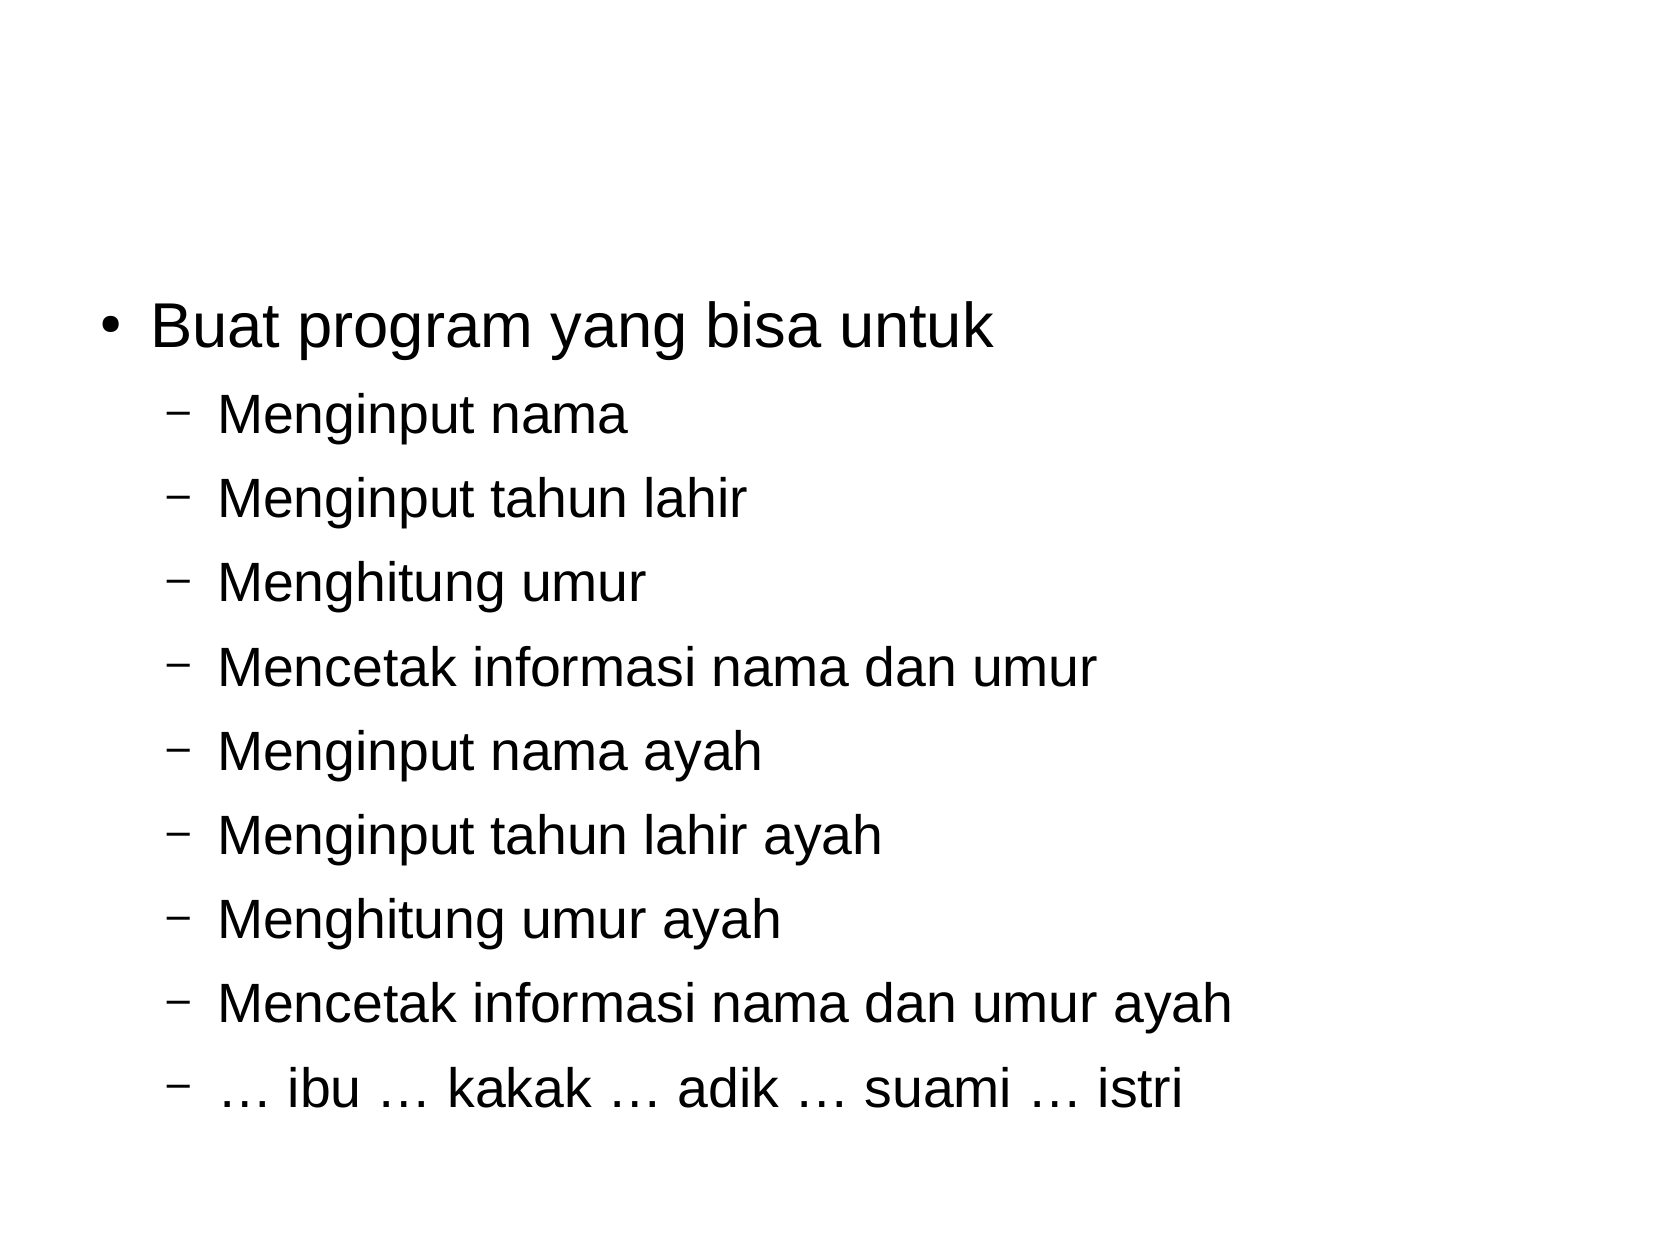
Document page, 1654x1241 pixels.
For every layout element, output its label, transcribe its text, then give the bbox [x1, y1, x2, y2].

list Buat program yang bisa untuk Menginput nama Menginput tahun lahir Menghitung umur Mencetak informasi nama dan umur Menginput nama ayah Menginput tahun lahir ayah Menghitung umur ayah Mencetak informasi nama dan umur ayah … ibu … kakak … adik … suami … istri [82, 290, 1571, 1126]
